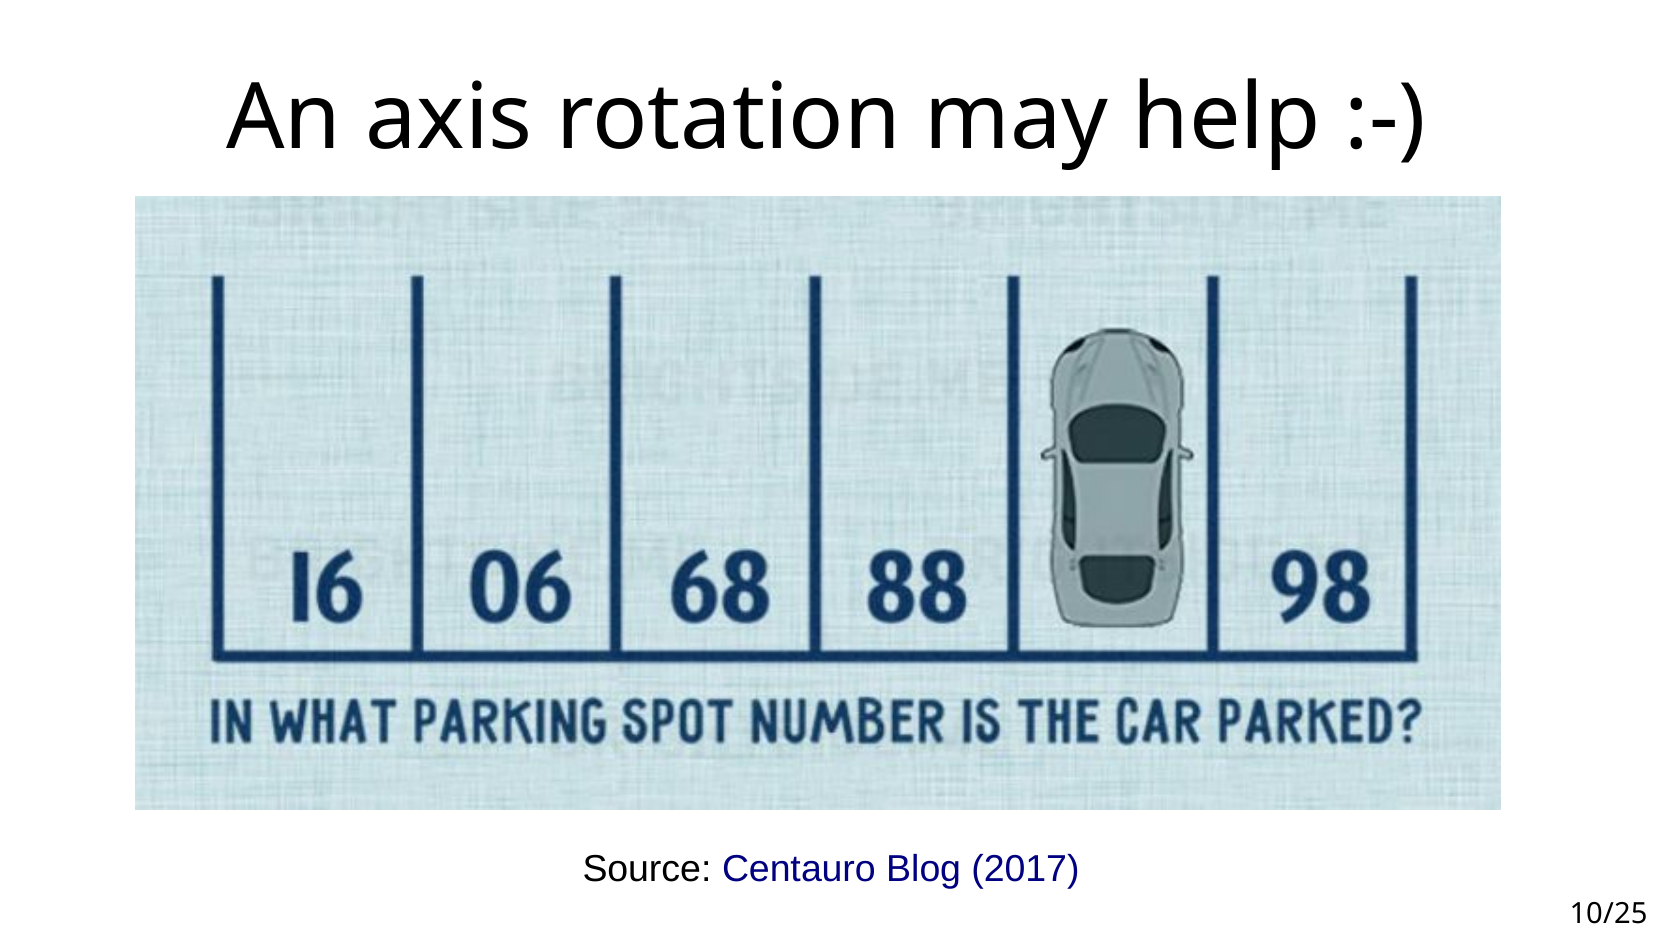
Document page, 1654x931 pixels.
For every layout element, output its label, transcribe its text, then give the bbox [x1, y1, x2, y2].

text_box Source: Centauro Blog (2017) [27, 840, 1636, 897]
title An axis rotation may help :-) [82, 1, 1571, 226]
picture [135, 196, 1501, 811]
